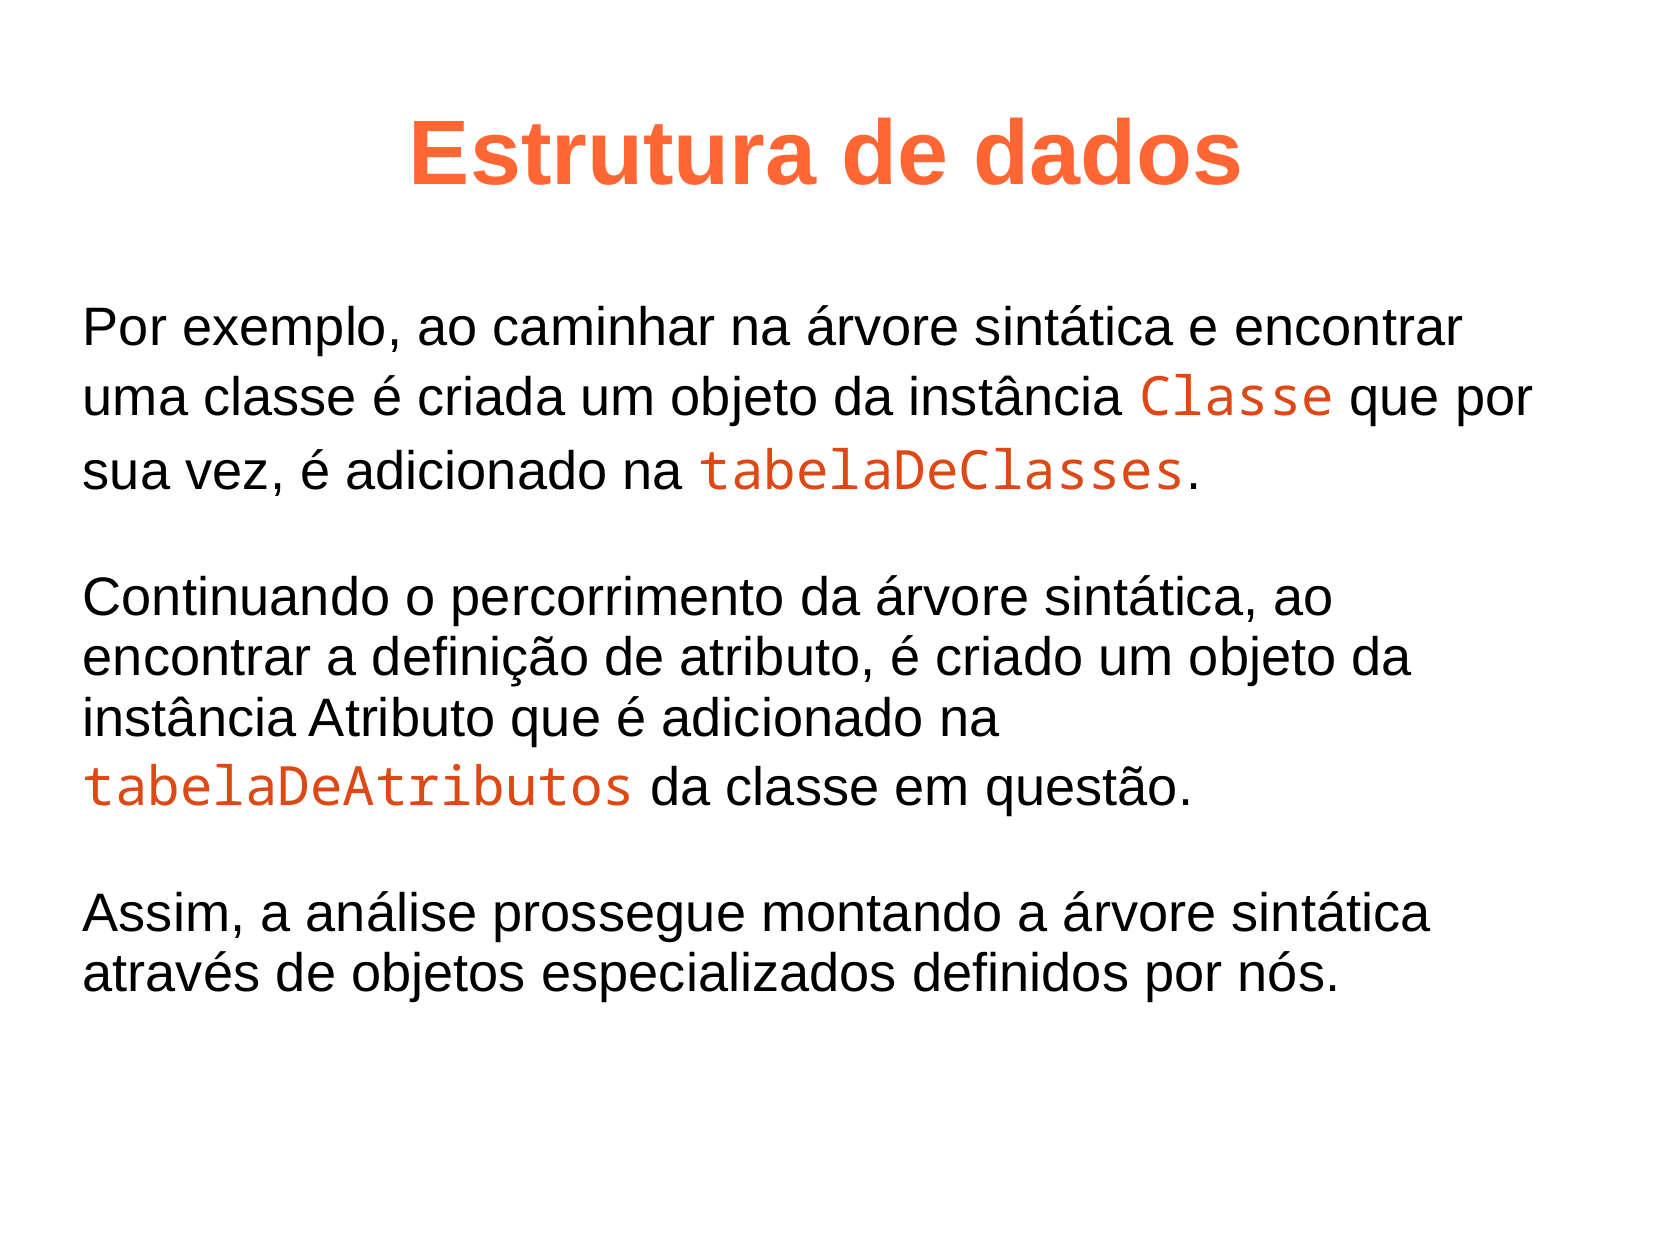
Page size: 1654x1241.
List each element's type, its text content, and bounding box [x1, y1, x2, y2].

subtitle Por exemplo, ao caminhar na árvore sintática e encontrar uma classe é criada um objeto da instância Classe que por sua vez, é adicionado na tabelaDeClasses. Continuando o percorrimento da árvore sintática, ao encontrar a definição de atributo, é criado um objeto da instância Atributo que é adicionado na tabelaDeAtributos da classe em questão. Assim, a análise prossegue montando a árvore sintática através de objetos especializados definidos por nós. [82, 290, 1538, 1010]
title Estrutura de dados [82, 49, 1571, 257]
